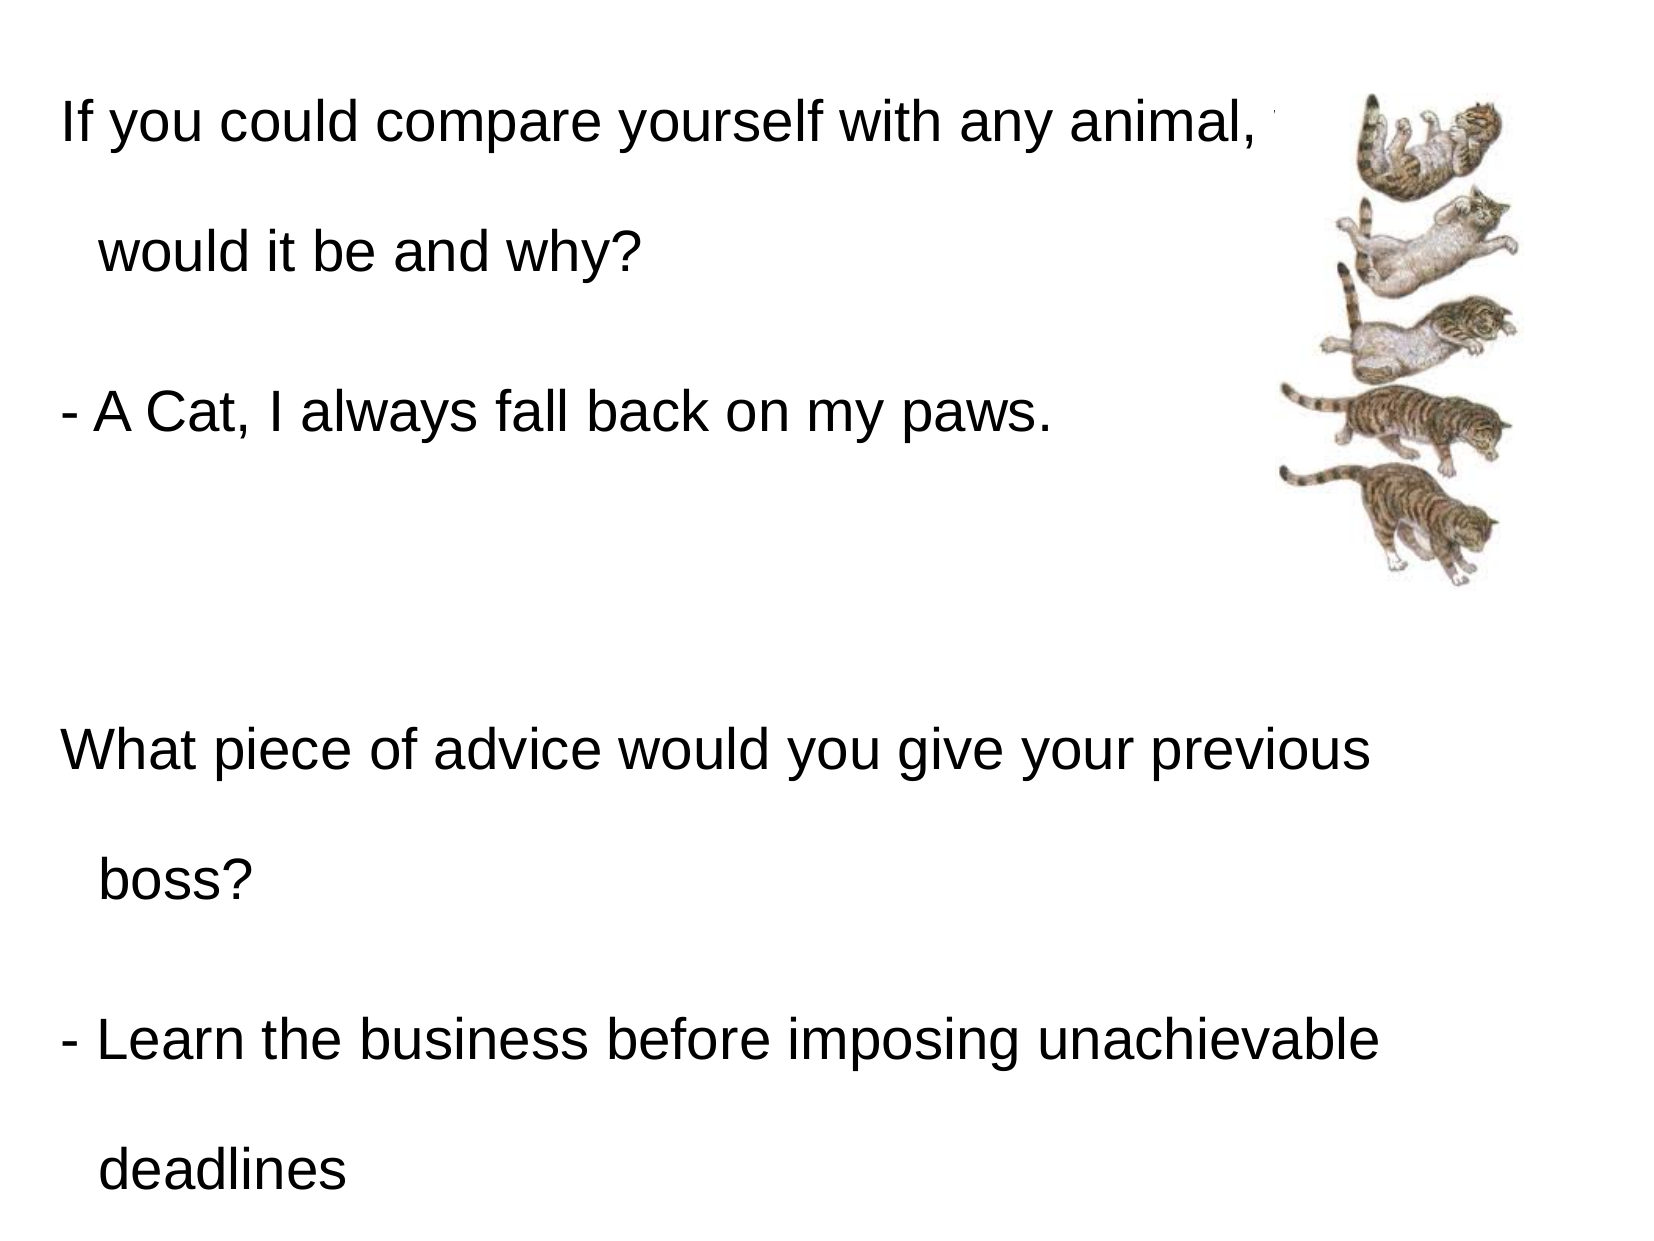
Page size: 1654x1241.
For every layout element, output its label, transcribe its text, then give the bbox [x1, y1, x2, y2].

list If you could compare yourself with any animal, which would it be and why? - A Cat, I always fall back on my paws. What piece of advice would you give your previous boss? - Learn the business before imposing unachievable deadlines [23, 23, 1512, 1241]
picture [1275, 93, 1524, 591]
